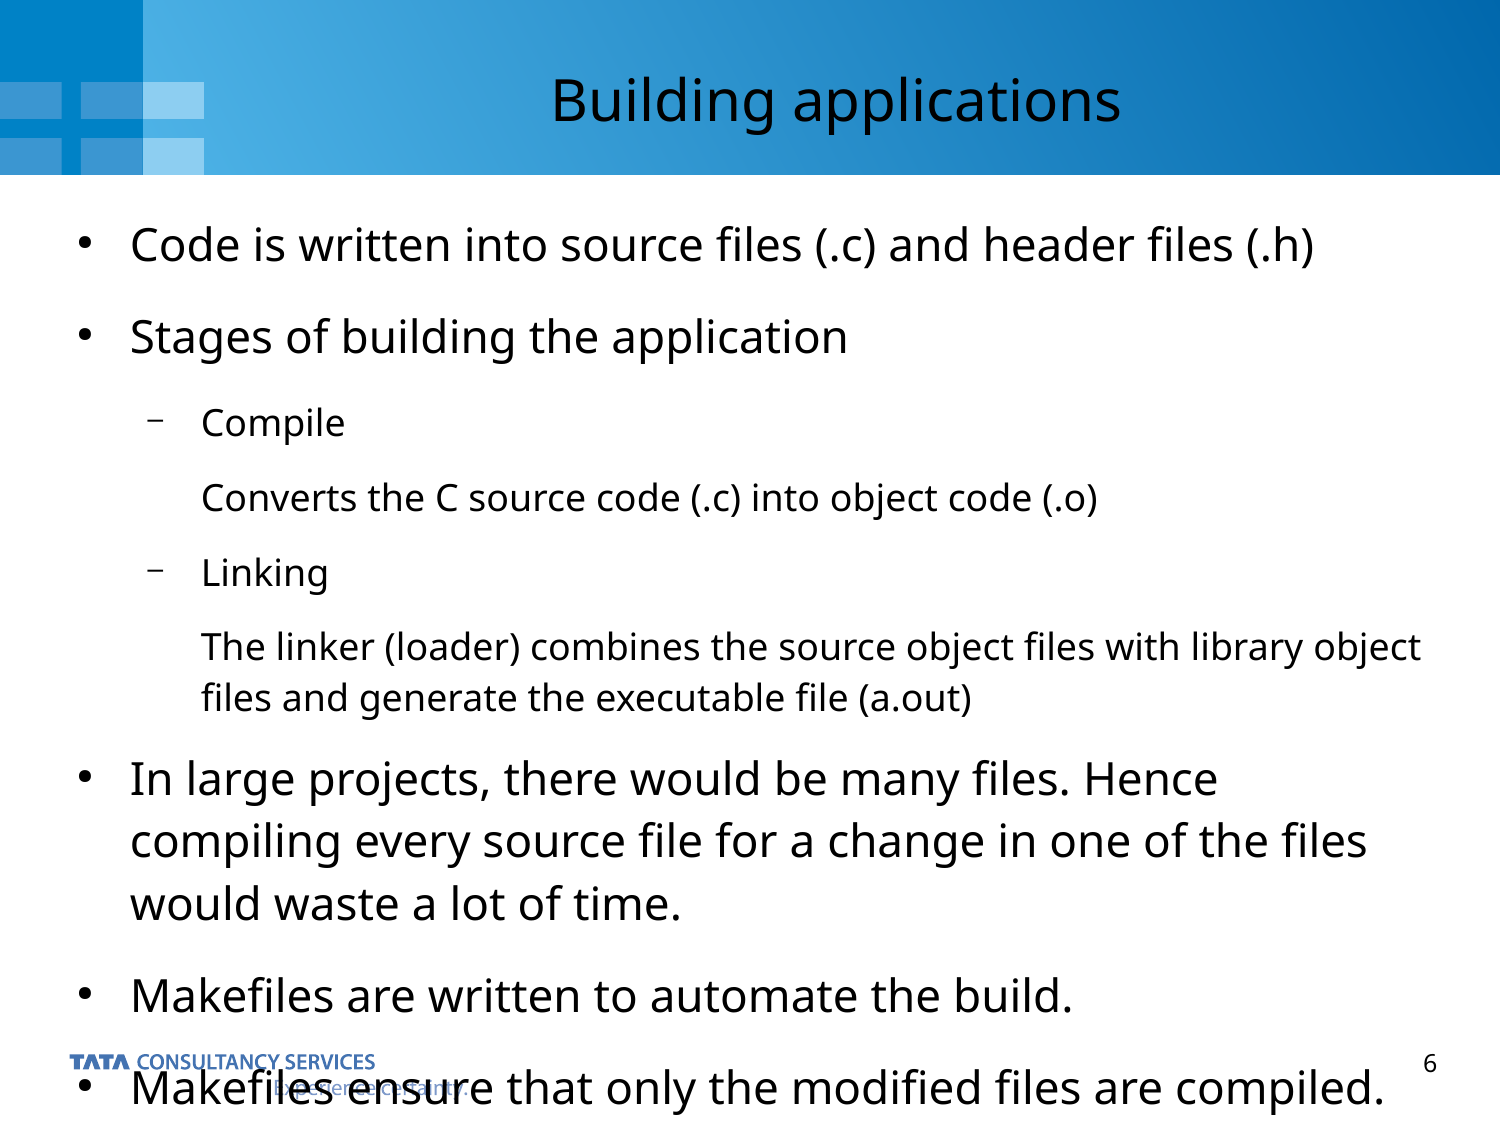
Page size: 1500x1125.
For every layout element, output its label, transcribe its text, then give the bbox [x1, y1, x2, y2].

list Code is written into source files (.c) and header files (.h) Stages of building the application Compile Converts the C source code (.c) into object code (.o) Linking The linker (loader) combines the source object files with library object files and generate the executable file (a.out) In large projects, there would be many files. Hence compiling every source file for a change in one of the files would waste a lot of time. Makefiles are written to automate the build. Makefiles ensure that only the modified files are compiled. [59, 212, 1441, 1028]
title Building applications [248, 44, 1425, 154]
